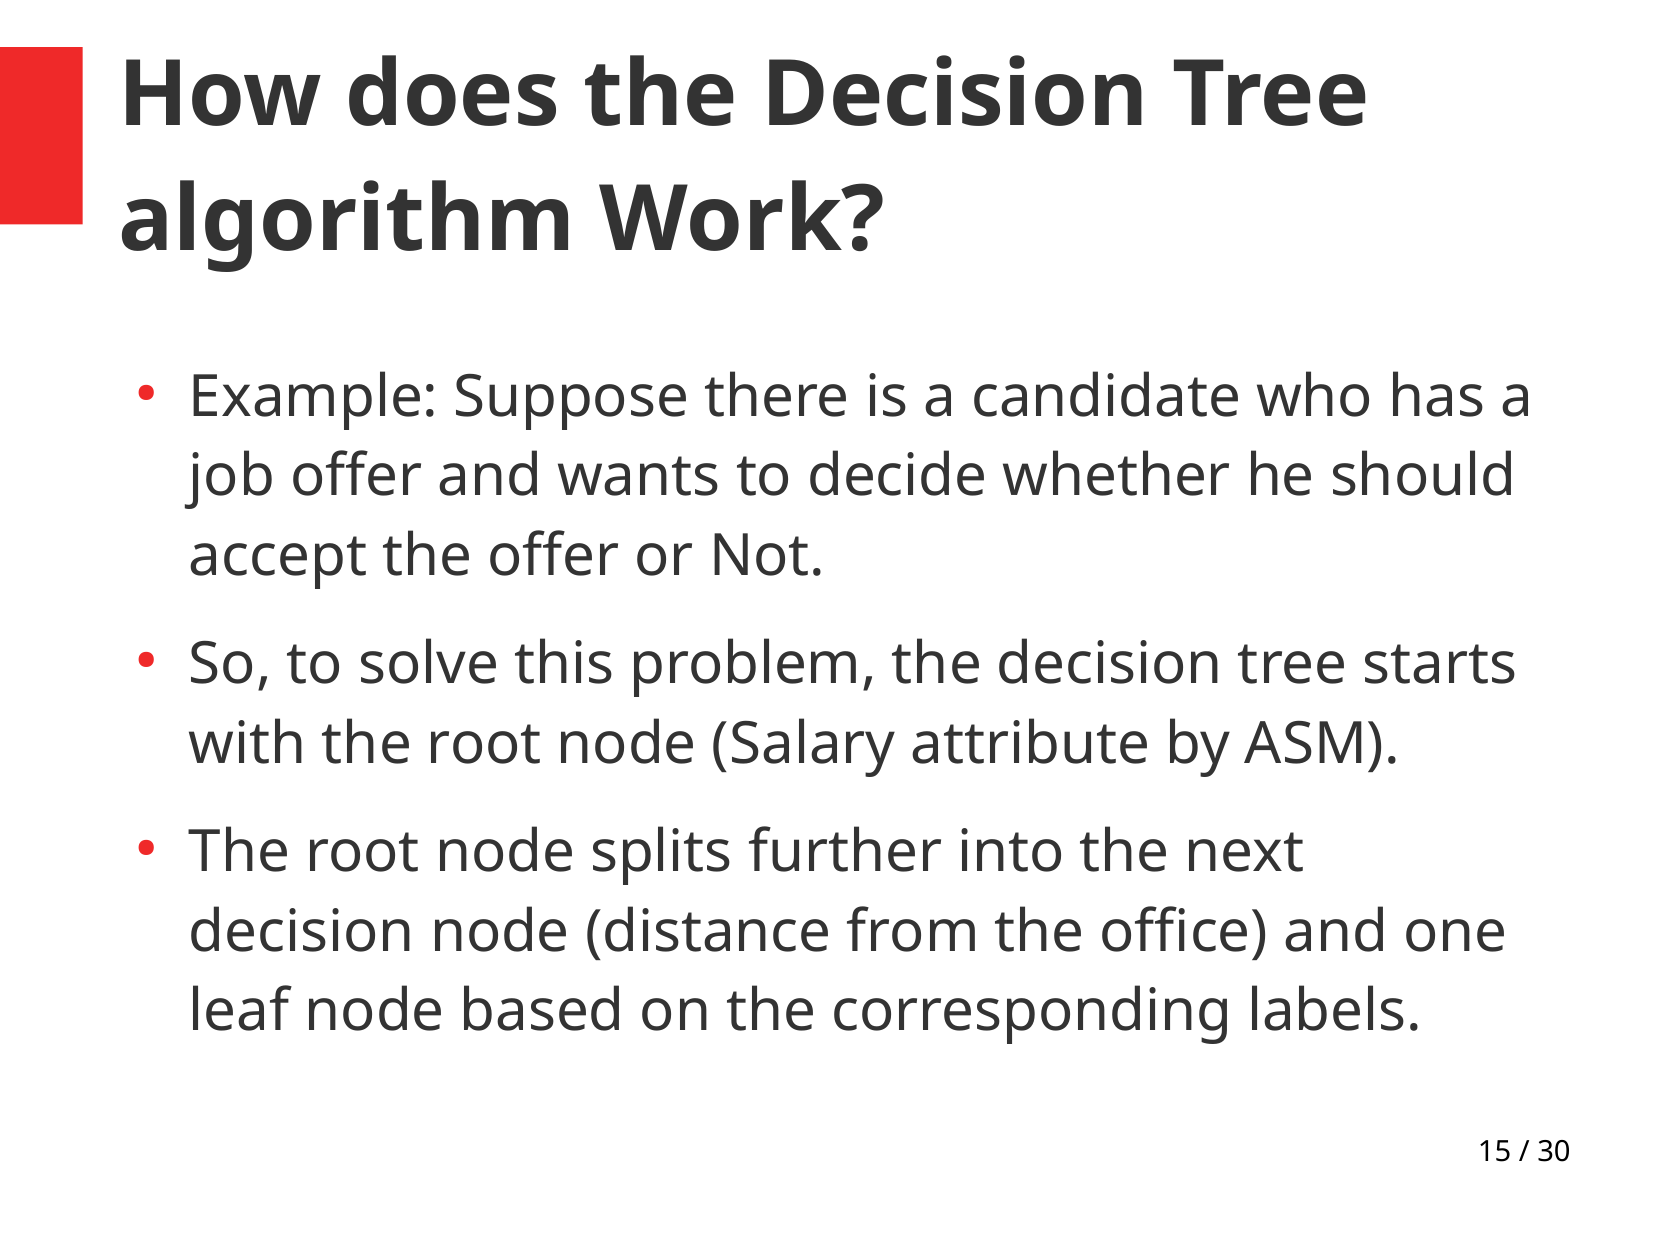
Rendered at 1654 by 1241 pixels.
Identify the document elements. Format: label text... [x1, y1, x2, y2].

title How does the Decision Tree algorithm Work? [118, 28, 1571, 278]
list Example: Suppose there is a candidate who has a job offer and wants to decide whether he should accept the offer or Not. So, to solve this problem, the decision tree starts with the root node (Salary attribute by ASM). The root node splits further into the next decision node (distance from the office) and one leaf node based on the corresponding labels. [118, 354, 1536, 1074]
